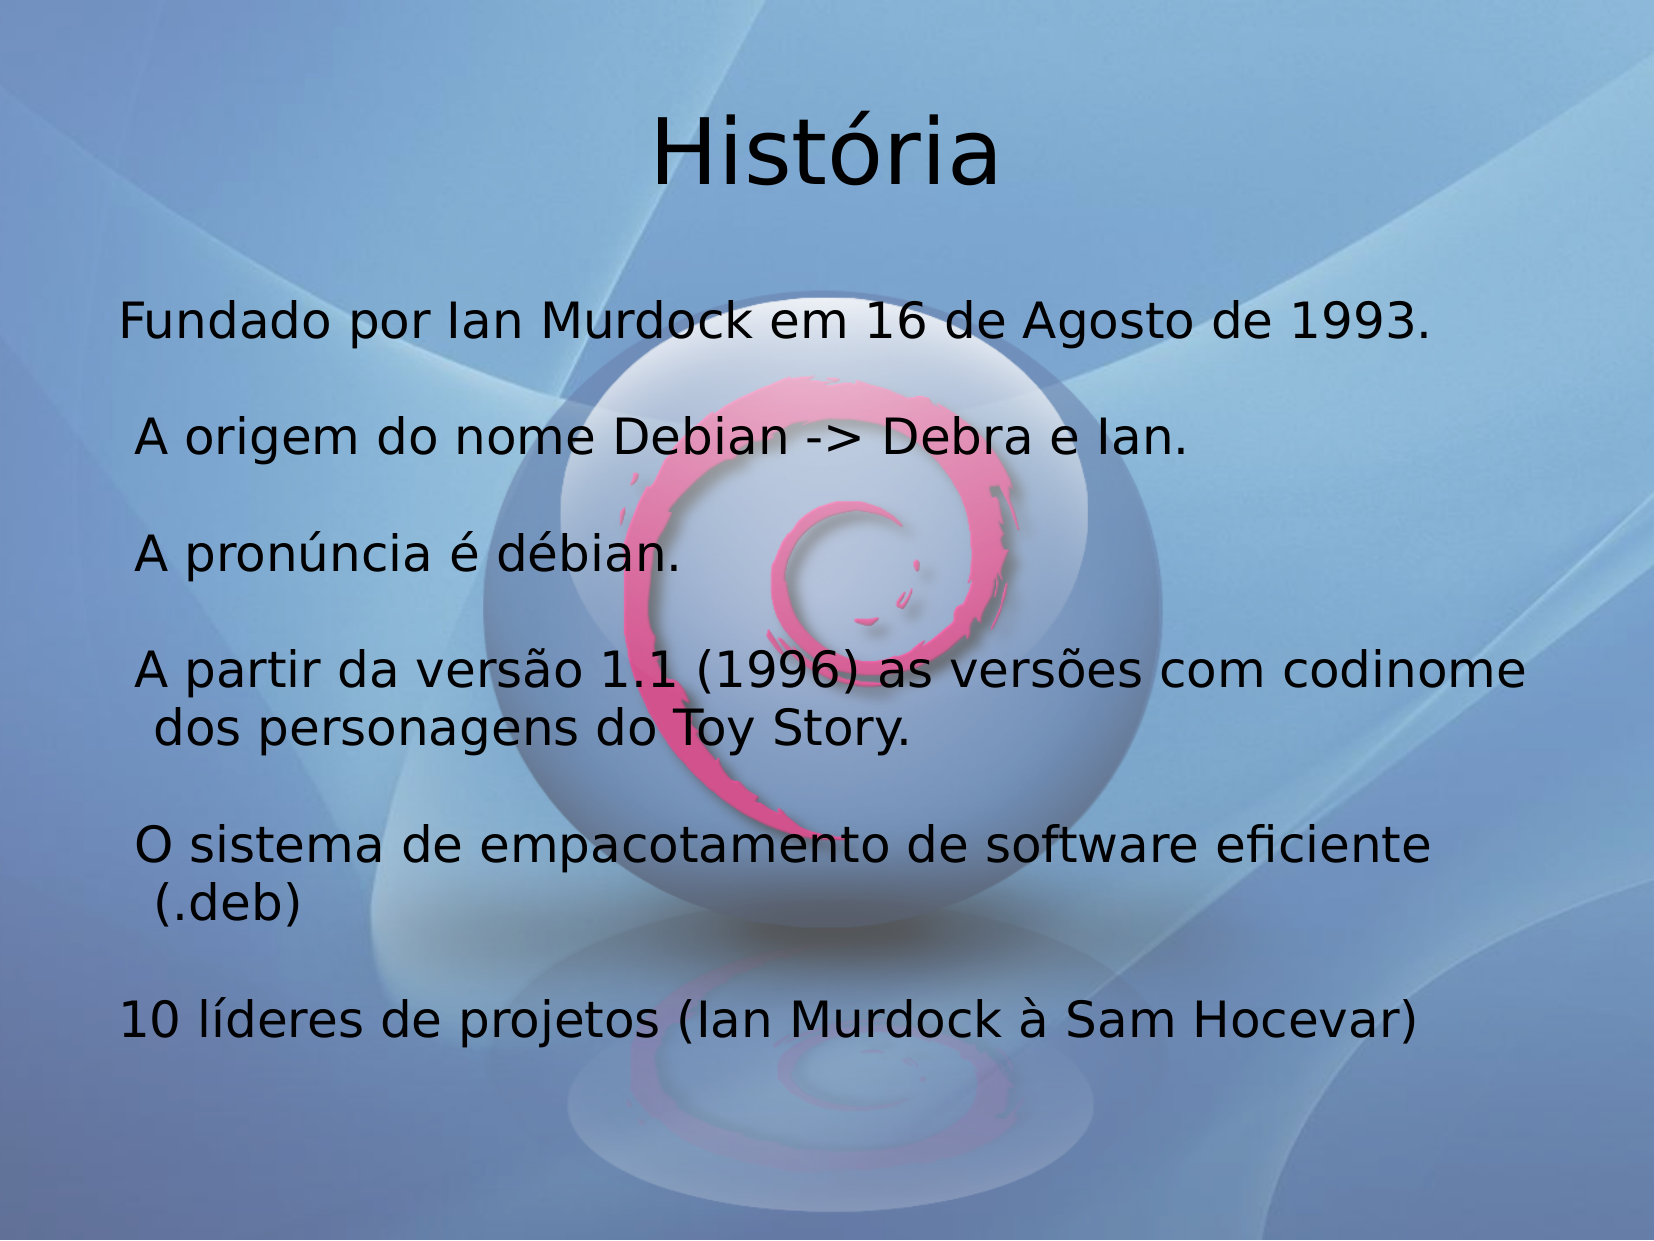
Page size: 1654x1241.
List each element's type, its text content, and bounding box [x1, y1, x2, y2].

title História [82, 49, 1571, 257]
picture [0, 0, 1654, 1240]
subtitle Fundado por Ian Murdock em 16 de Agosto de 1993. A origem do nome Debian -> Debra e Ian. A pronúncia é débian. A partir da versão 1.1 (1996) as versões com codinome dos personagens do Toy Story. O sistema de empacotamento de software eficiente (.deb) 10 líderes de projetos (Ian Murdock à Sam Hocevar) [82, 291, 1571, 1108]
